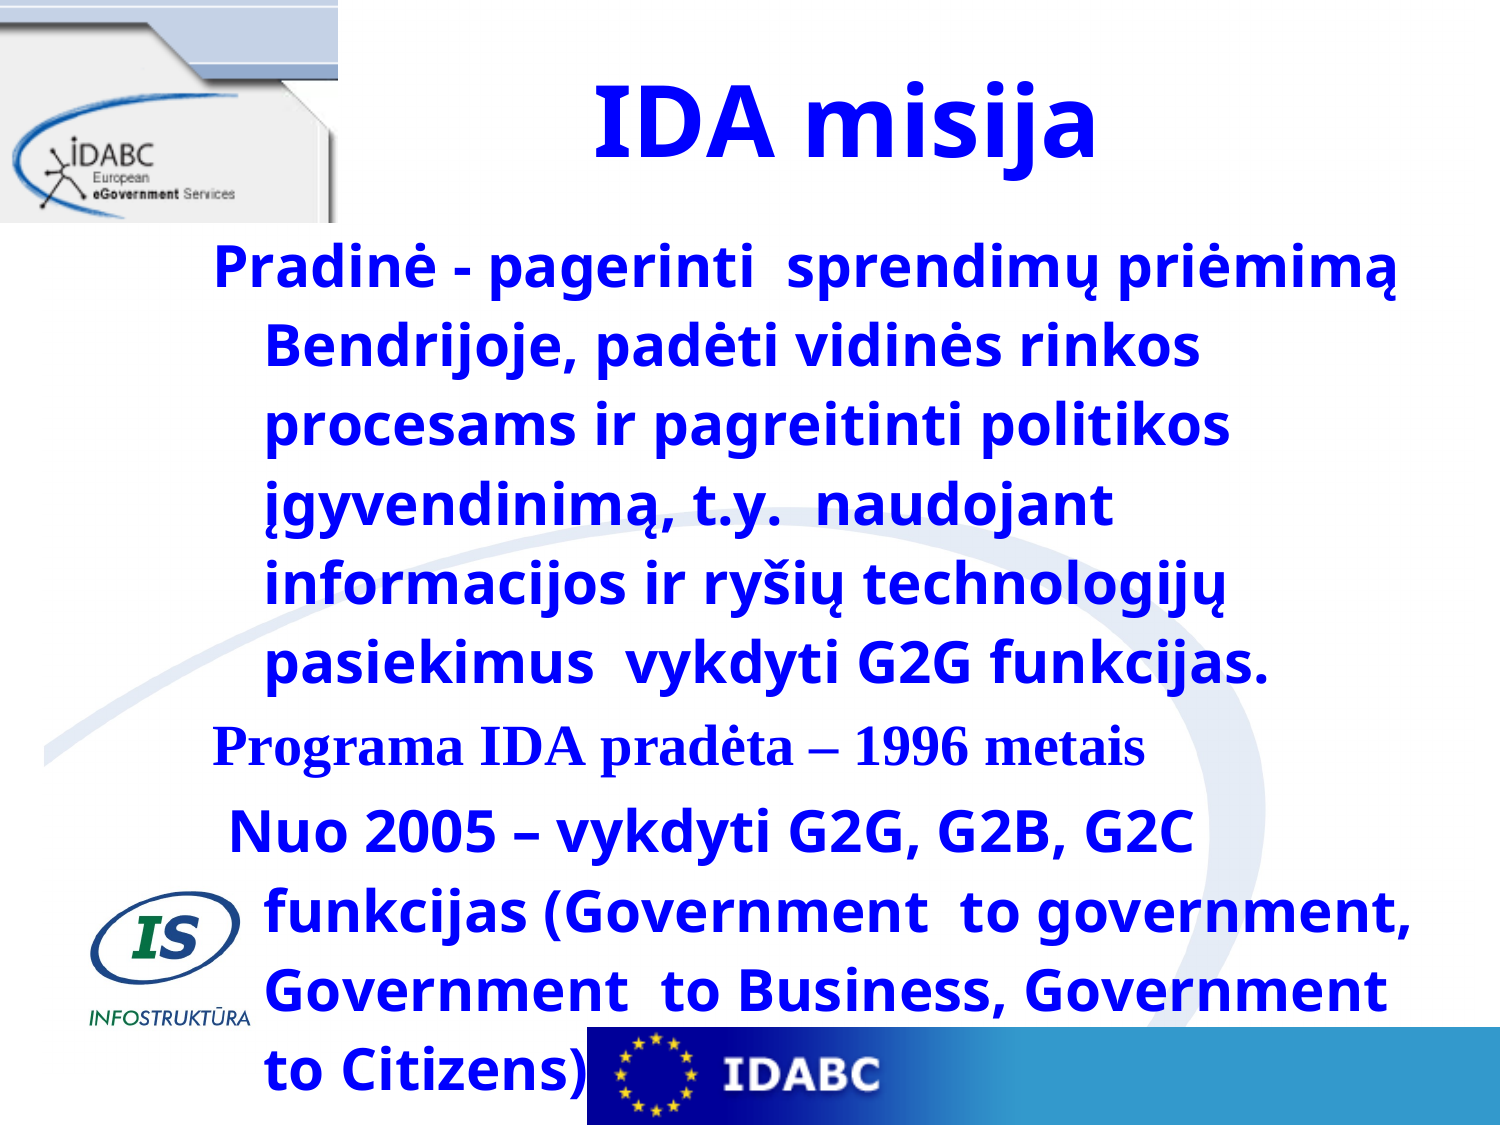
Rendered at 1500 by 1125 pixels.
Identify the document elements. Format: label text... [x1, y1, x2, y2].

title IDA misija [350, 50, 1365, 188]
list Pradinė - pagerinti sprendimų priėmimą Bendrijoje, padėti vidinės rinkos procesams ir pagreitinti politikos įgyvendinimą, t.y. naudojant informacijos ir ryšių technologijų pasiekimus vykdyti G2G funkcijas. Programa IDA pradėta – 1996 metais Nuo 2005 – vykdyti G2G, G2B, G2C funkcijas (Government to government, Government to Business, Government to Citizens) [212, 224, 1440, 976]
picture [0, 0, 1500, 1125]
